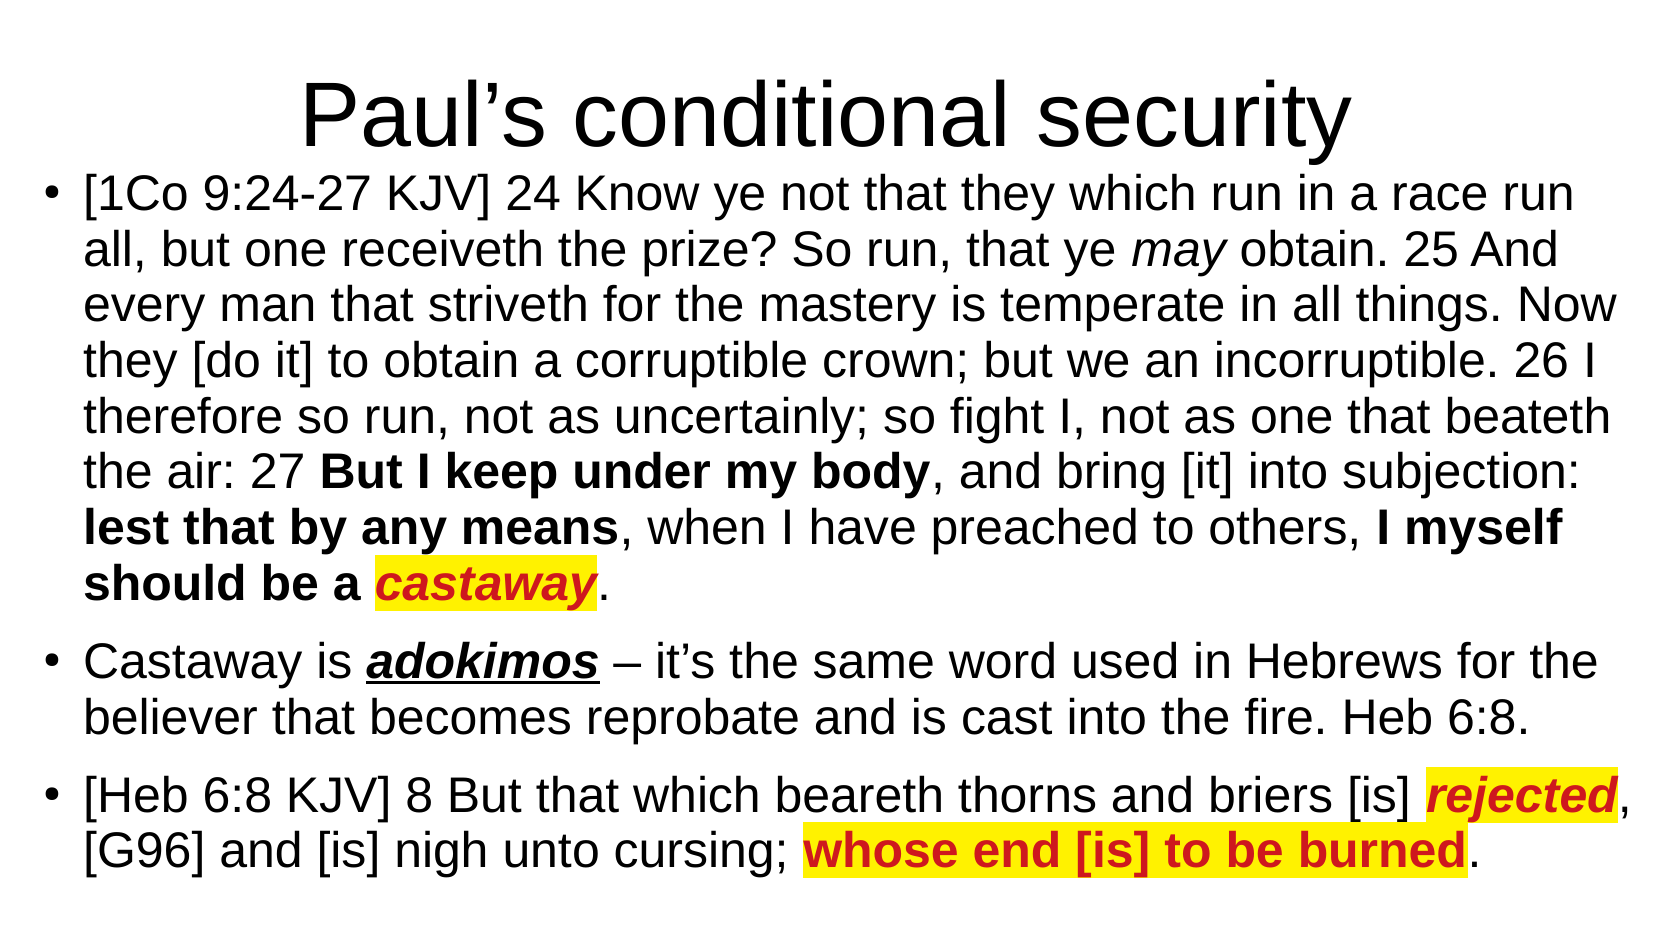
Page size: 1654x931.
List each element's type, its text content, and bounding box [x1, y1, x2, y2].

title Paul’s conditional security [82, 37, 1571, 165]
list [1Co 9:24-27 KJV] 24 Know ye not that they which run in a race run all, but one receiveth the prize? So run, that ye may obtain. 25 And every man that striveth for the mastery is temperate in all things. Now they [do it] to obtain a corruptible crown; but we an incorruptible. 26 I therefore so run, not as uncertainly; so fight I, not as one that beateth the air: 27 But I keep under my body, and bring [it] into subjection: lest that by any means, when I have preached to others, I myself should be a castaway. Castaway is adokimos – it’s the same word used in Hebrews for the believer that becomes reprobate and is cast into the fire. Heb 6:8. [Heb 6:8 KJV] 8 But that which beareth thorns and briers [is] rejected,[G96] and [is] nigh unto cursing; whose end [is] to be burned. [30, 165, 1636, 916]
